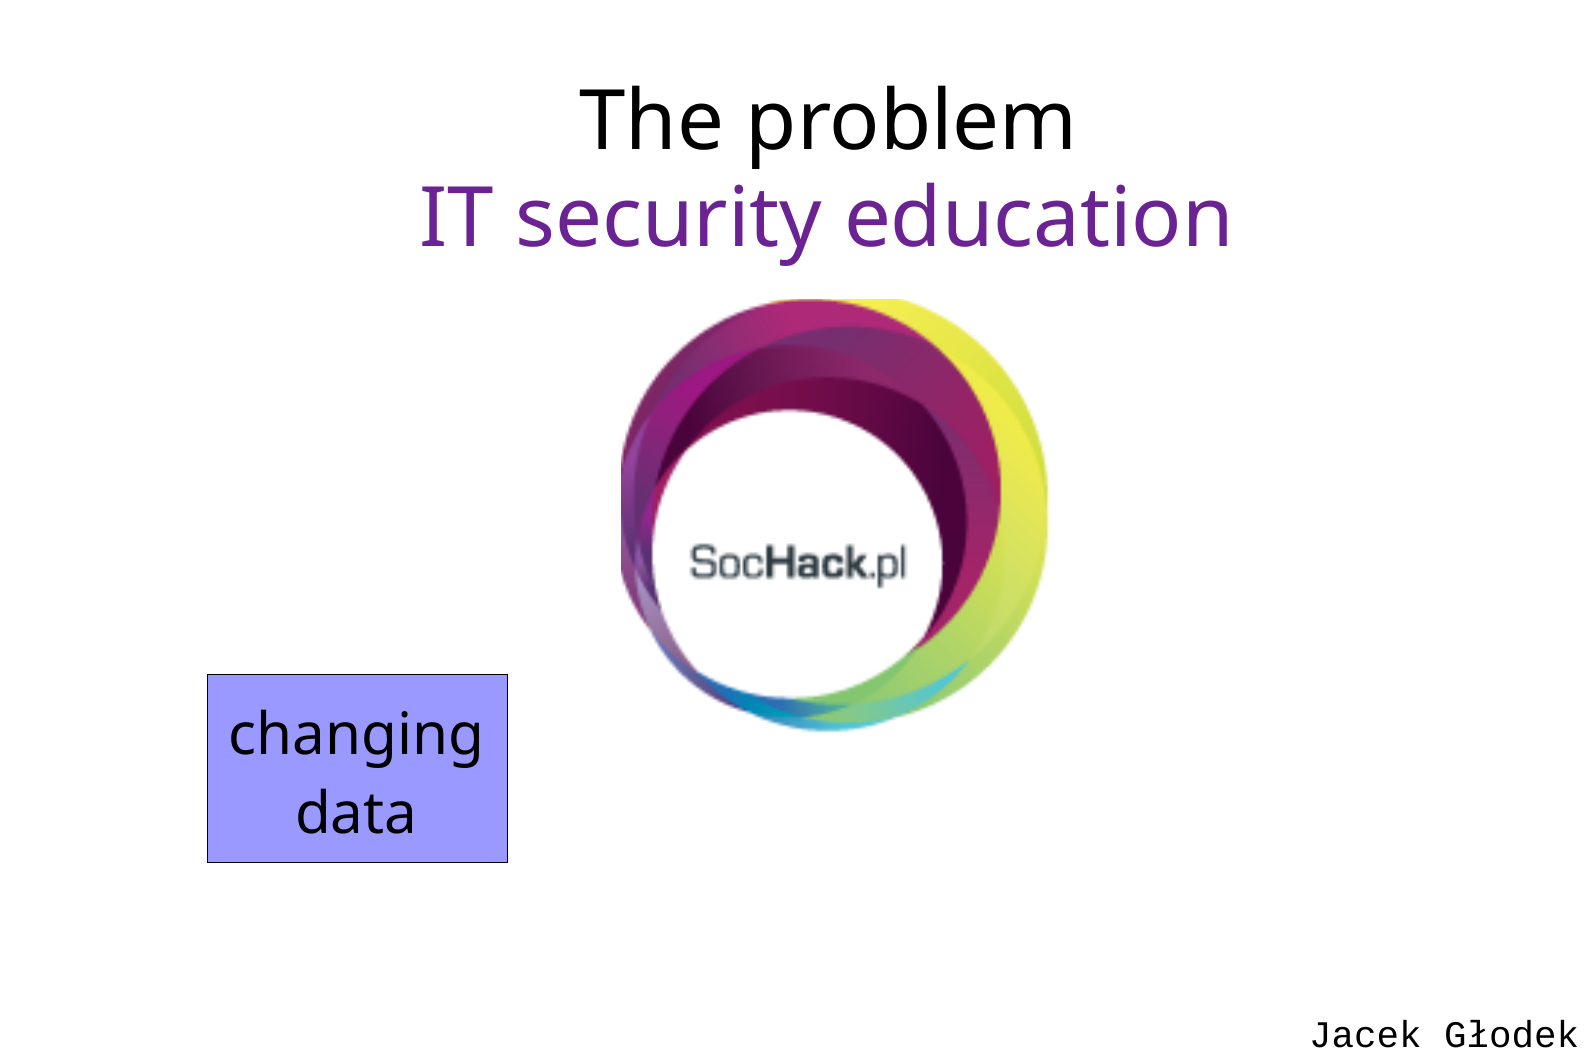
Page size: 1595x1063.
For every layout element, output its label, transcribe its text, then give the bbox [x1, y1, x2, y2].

text_box The problem [323, 53, 1335, 170]
text_box IT security education [321, 150, 1333, 328]
picture [621, 328, 1110, 750]
text_box Jacek Głodek [1294, 1008, 1595, 1063]
text_box changing data [187, 684, 526, 863]
text_box [207, 674, 508, 684]
